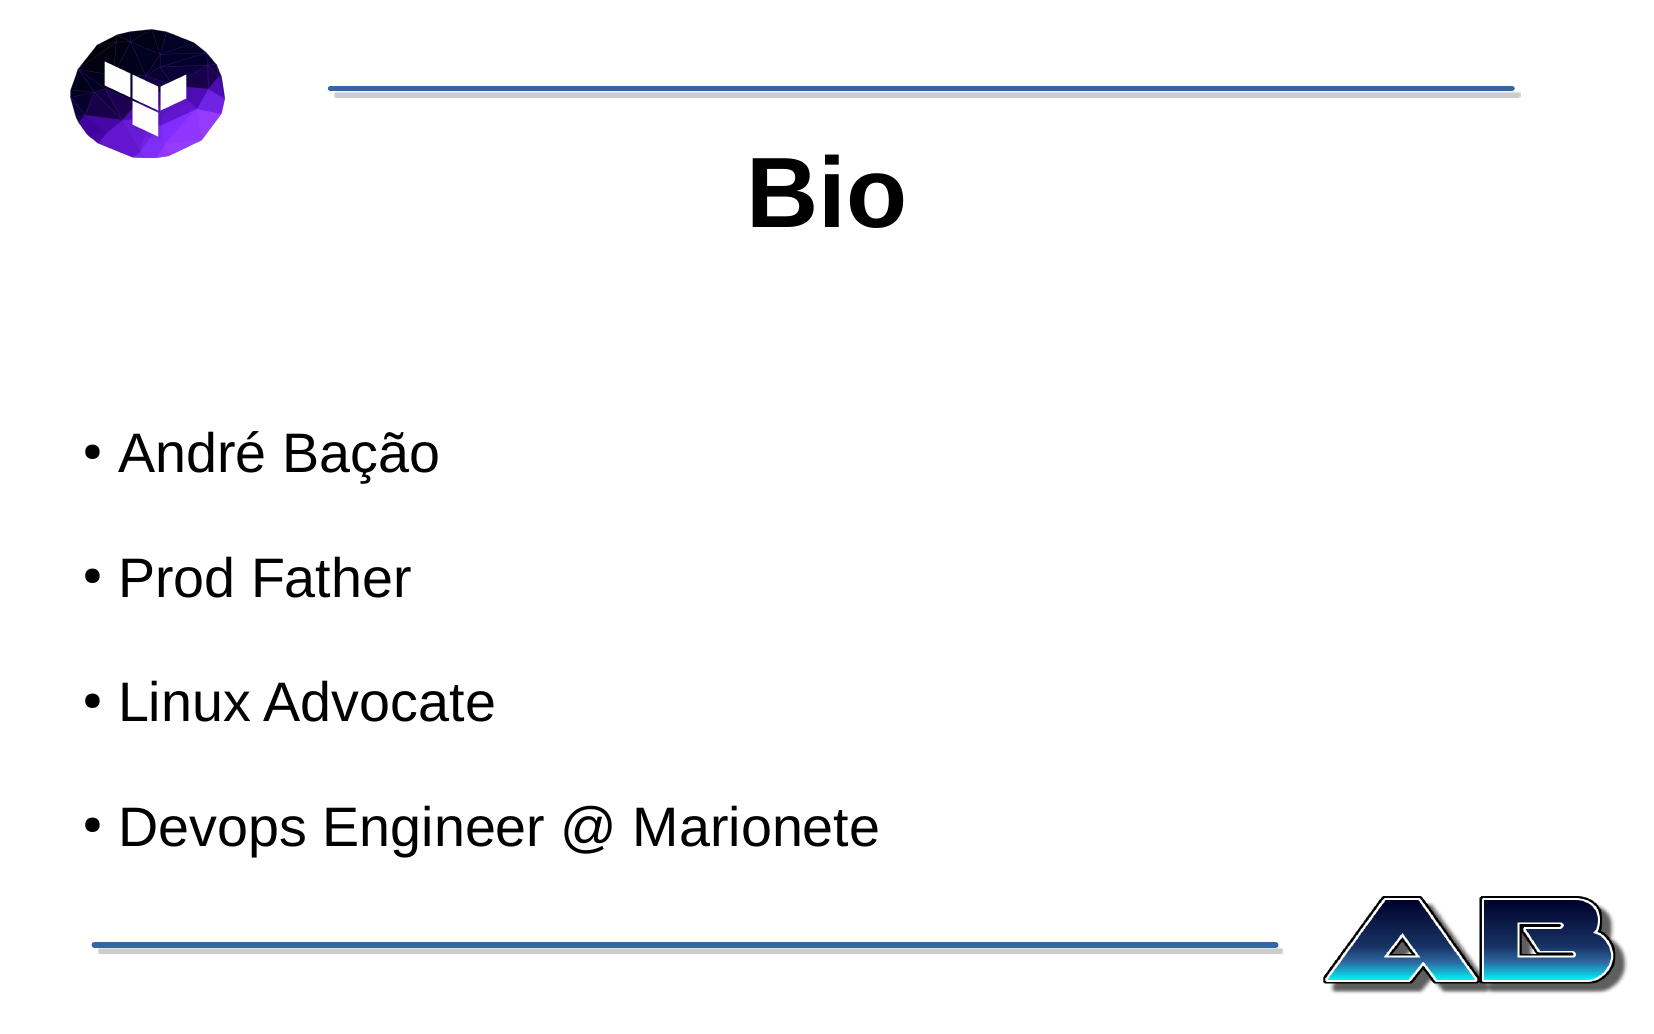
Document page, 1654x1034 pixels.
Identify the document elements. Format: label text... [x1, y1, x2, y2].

picture [1322, 896, 1630, 996]
subtitle Bio André Bação Prod Father Linux Advocate Devops Engineer @ Marionete [82, 137, 1571, 1034]
picture [70, 29, 225, 158]
